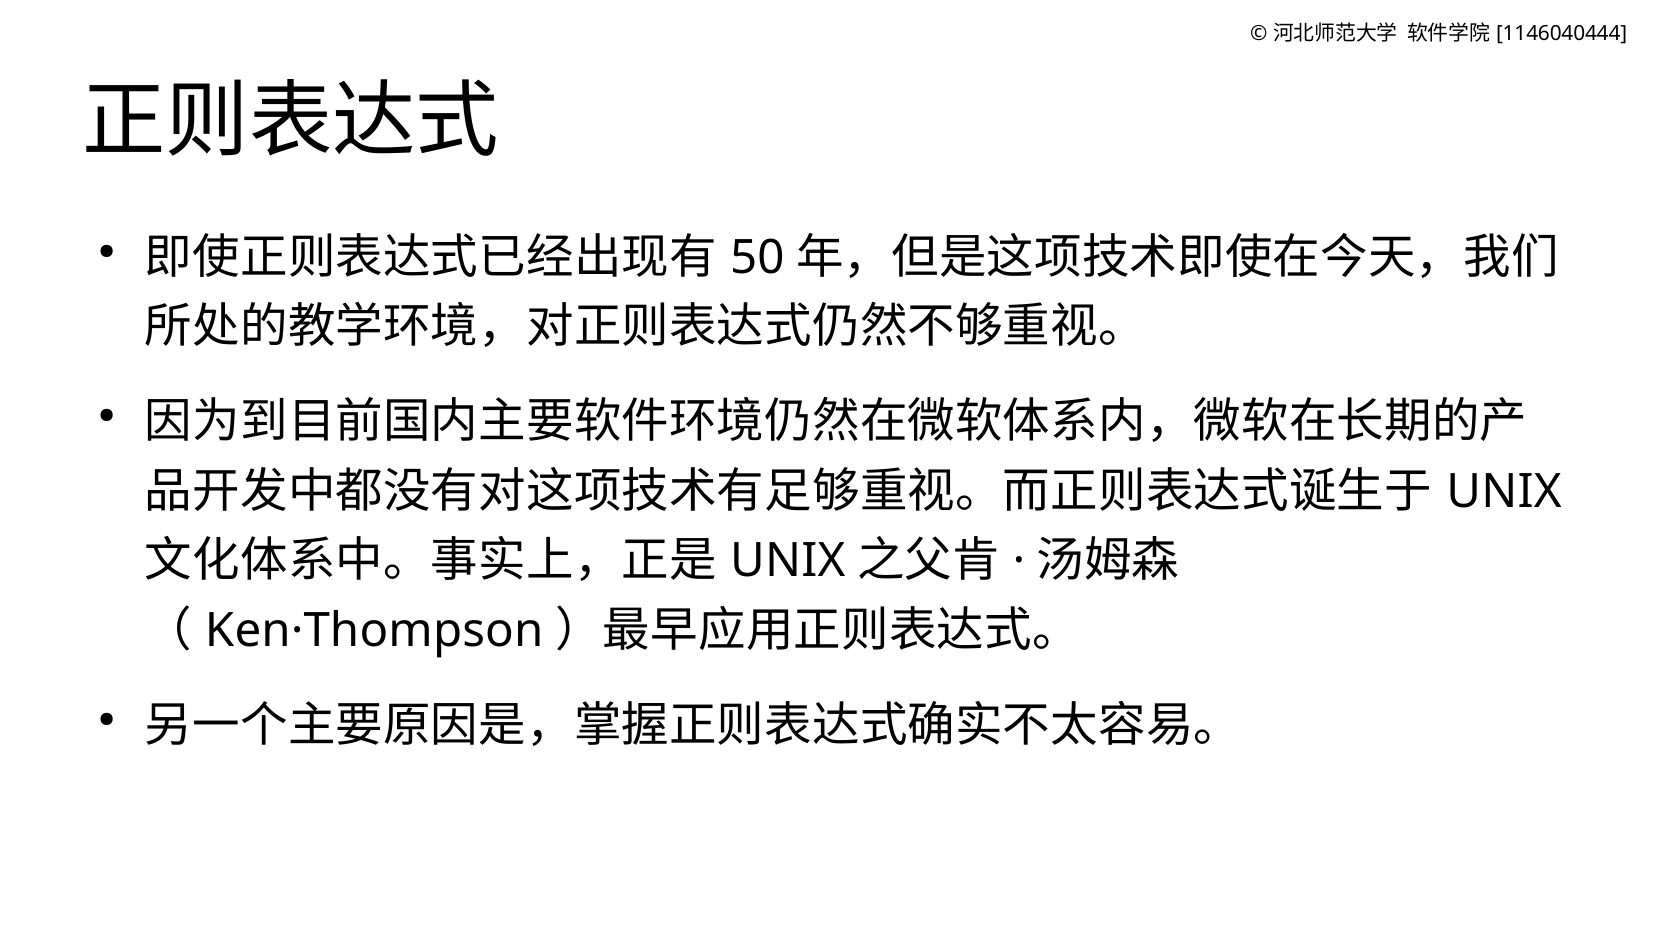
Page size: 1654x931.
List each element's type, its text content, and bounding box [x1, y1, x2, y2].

title 正则表达式 [82, 37, 1571, 189]
list 即使正则表达式已经出现有50年，但是这项技术即使在今天，我们所处的教学环境，对正则表达式仍然不够重视。 因为到目前国内主要软件环境仍然在微软体系内，微软在长期的产品开发中都没有对这项技术有足够重视。而正则表达式诞生于UNIX文化体系中。事实上，正是UNIX之父肯·汤姆森（Ken·Thompson）最早应用正则表达式。 另一个主要原因是，掌握正则表达式确实不太容易。 [82, 217, 1571, 758]
